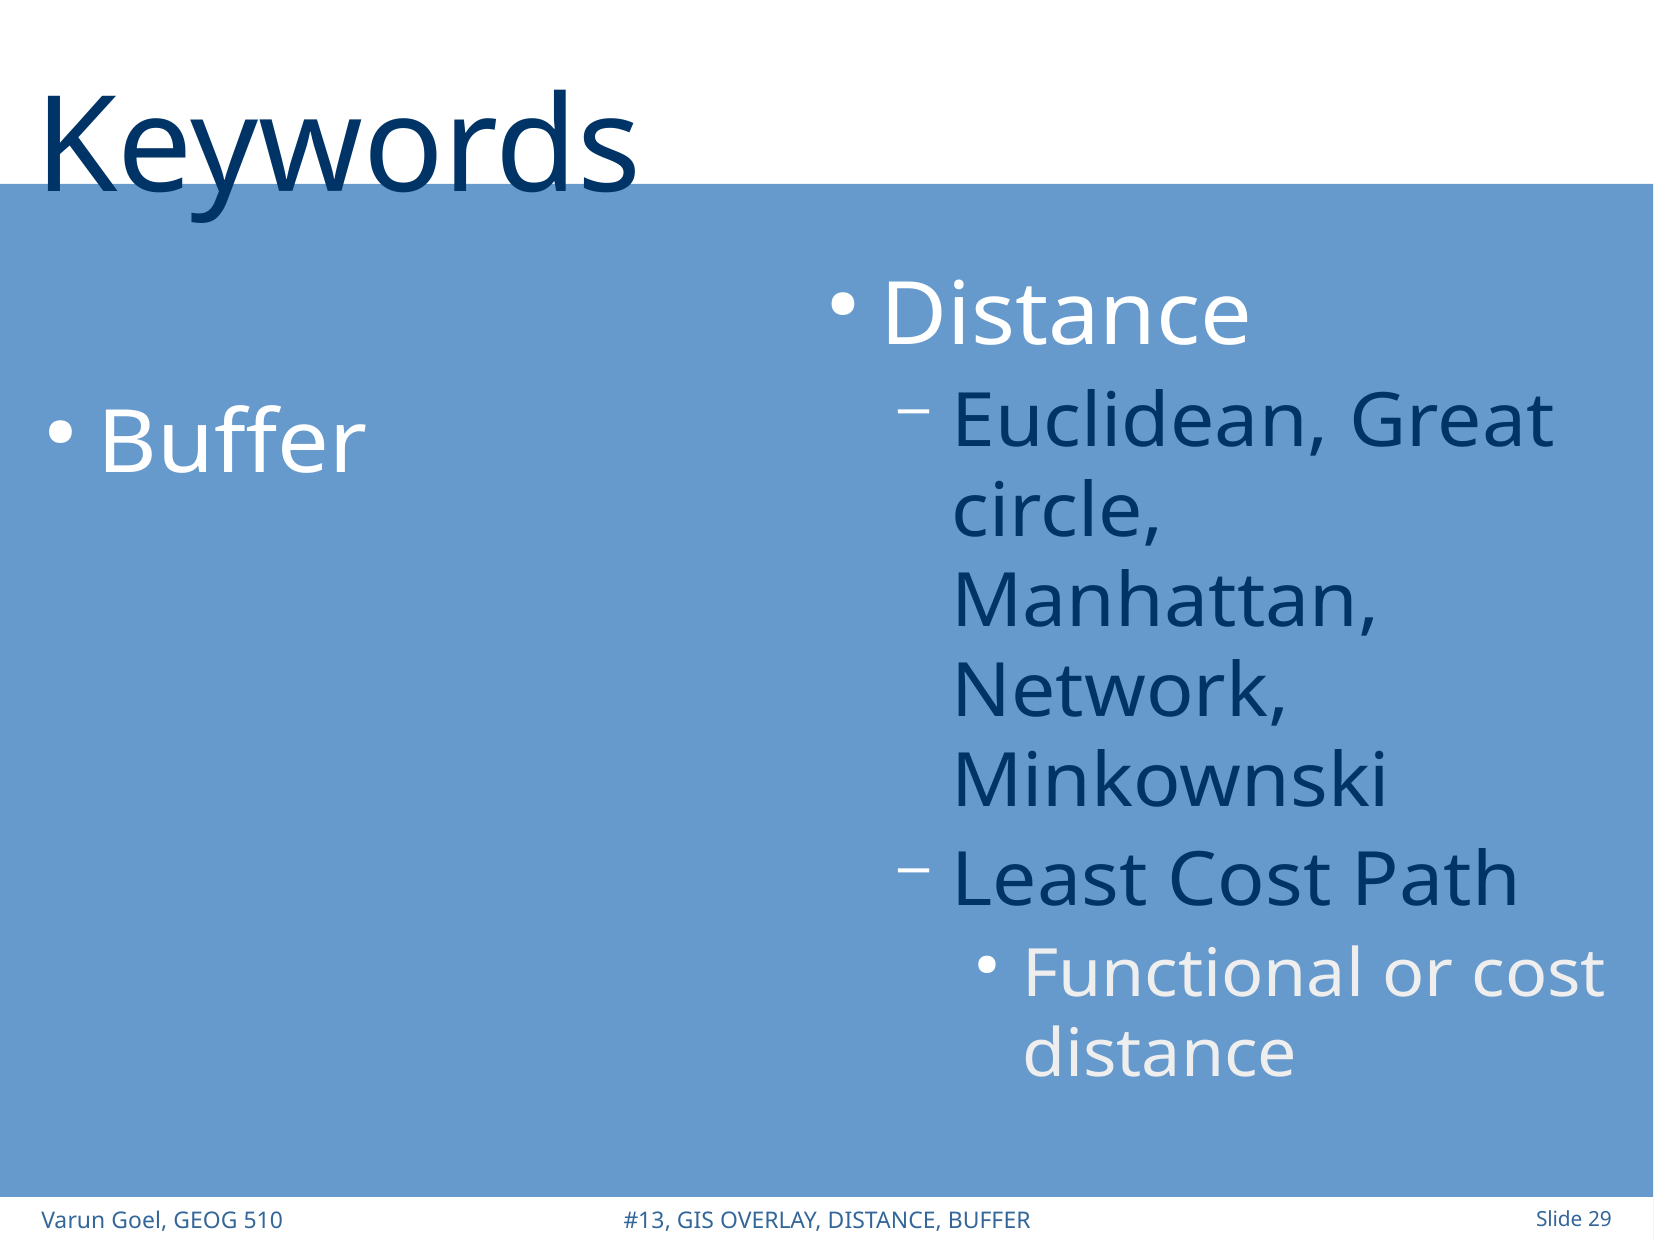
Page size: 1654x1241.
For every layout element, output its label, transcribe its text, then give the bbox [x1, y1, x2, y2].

list Distance Euclidean, Great circle, Manhattan, Network, Minkownski Least Cost Path Functional or cost distance [809, 260, 1610, 1179]
list Buffer [26, 260, 795, 1179]
title Keywords [35, 35, 1573, 244]
